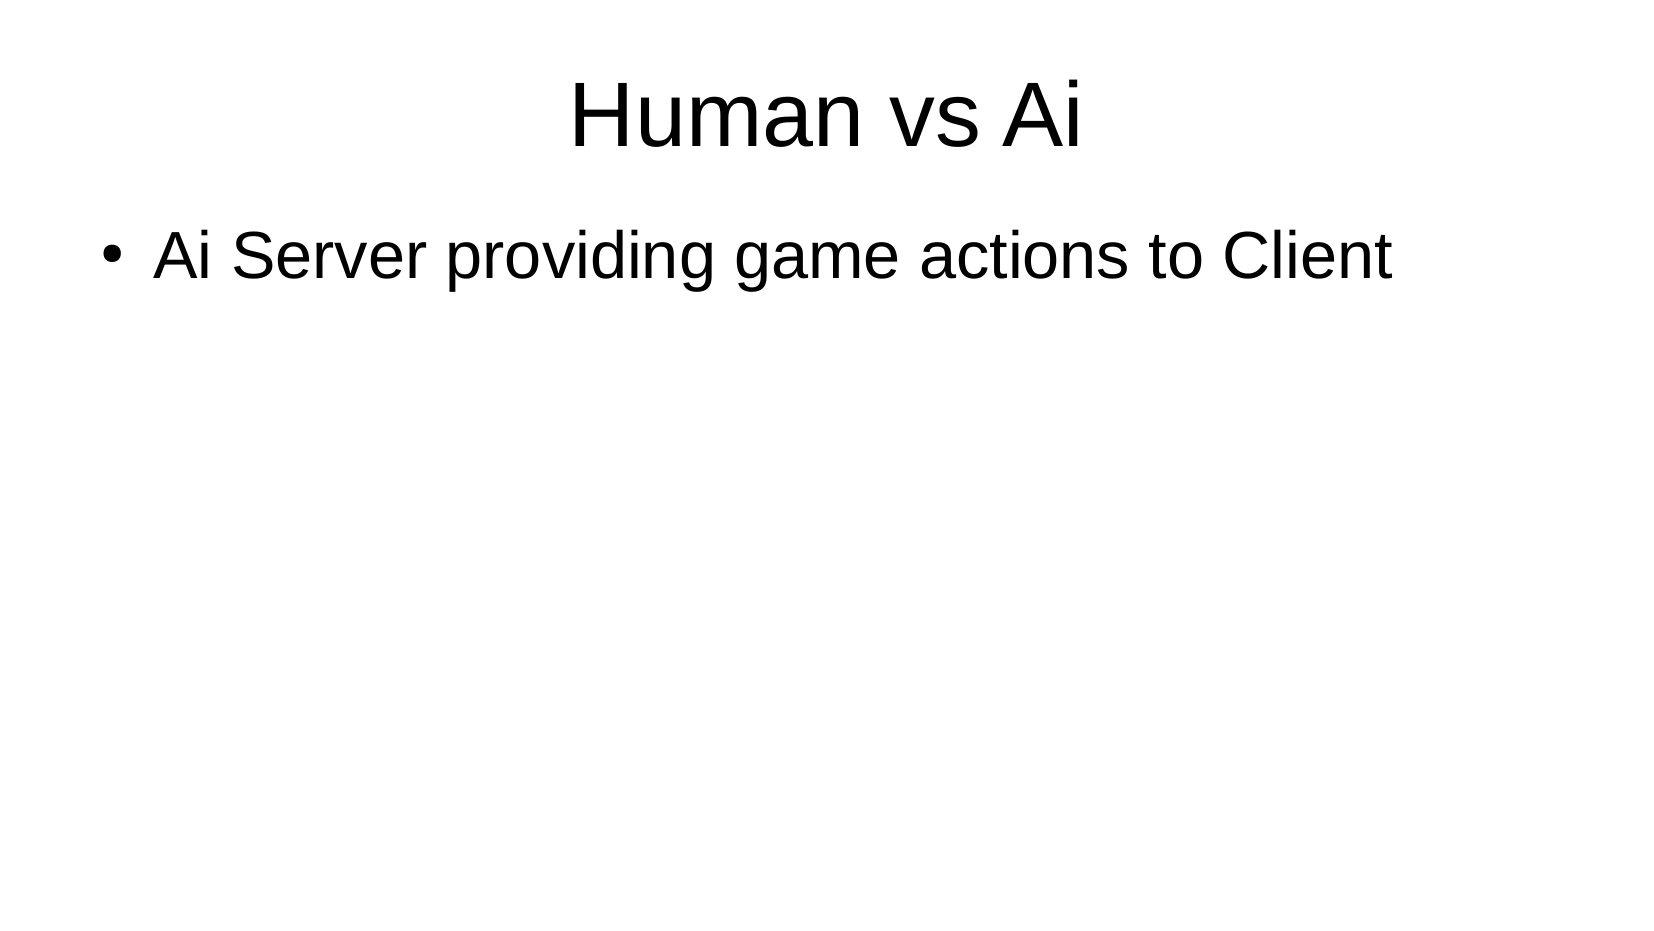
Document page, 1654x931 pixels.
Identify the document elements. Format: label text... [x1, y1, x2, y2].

title Human vs Ai [82, 37, 1571, 193]
list Ai Server providing game actions to Client [82, 217, 1571, 758]
